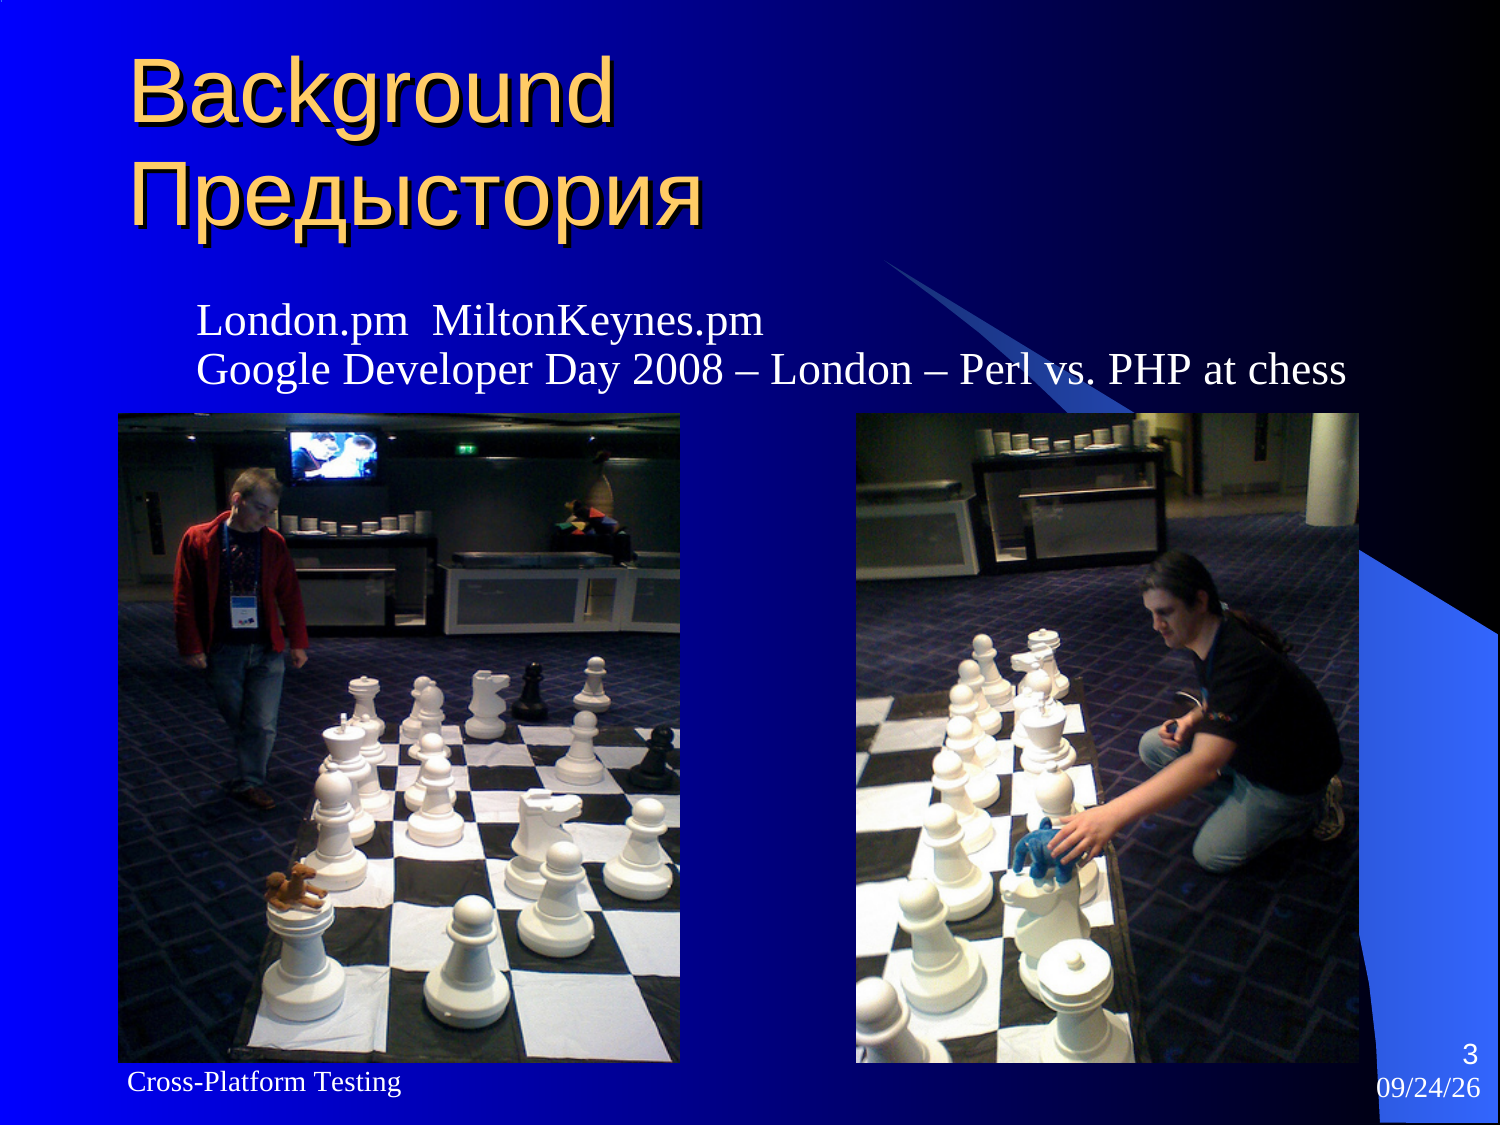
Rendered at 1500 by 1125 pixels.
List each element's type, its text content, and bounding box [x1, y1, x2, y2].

title Background Предыстория [111, 32, 1438, 356]
picture [118, 413, 680, 1063]
list London.pm MiltonKeynes.pm Google Developer Day 2008 – London – Perl vs. PHP at chess [0, 236, 1387, 1001]
picture [856, 413, 1359, 1063]
